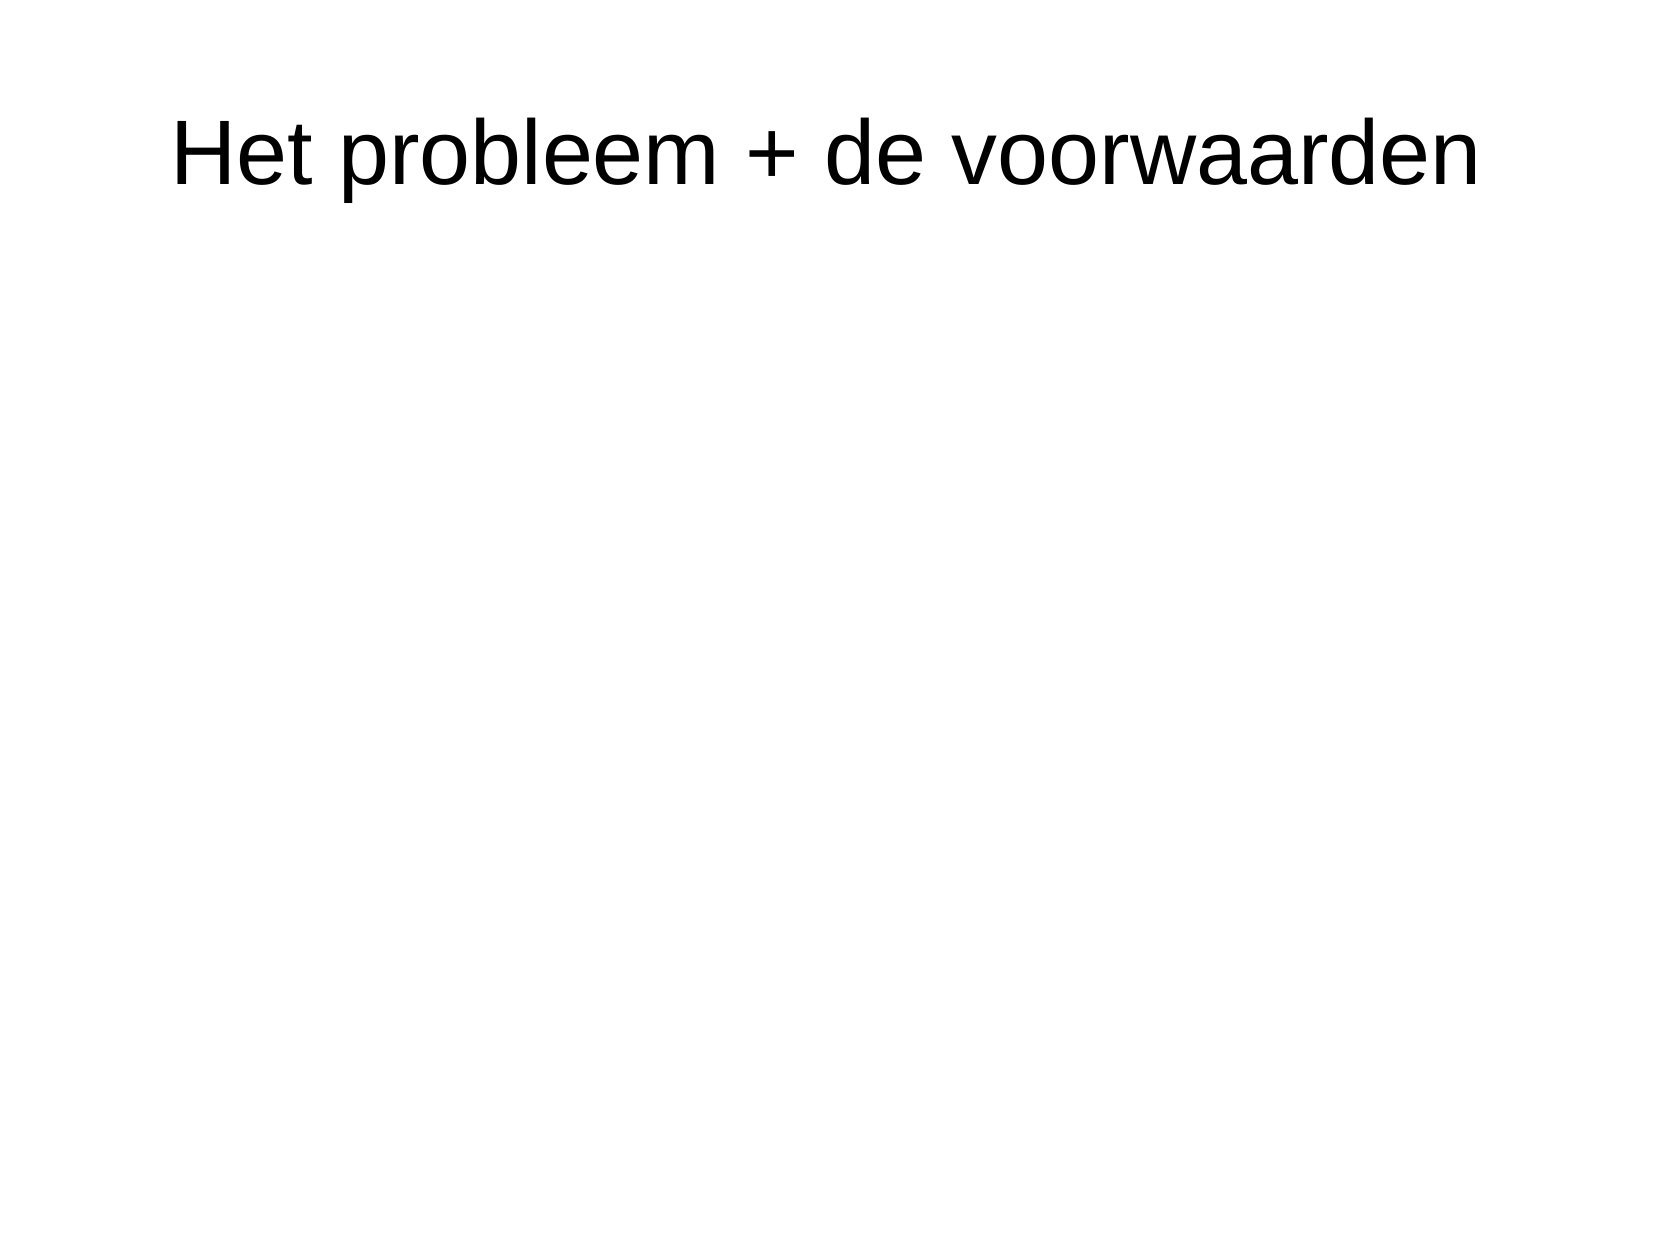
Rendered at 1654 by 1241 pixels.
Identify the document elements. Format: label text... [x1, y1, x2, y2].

title Het probleem + de voorwaarden [82, 49, 1571, 257]
